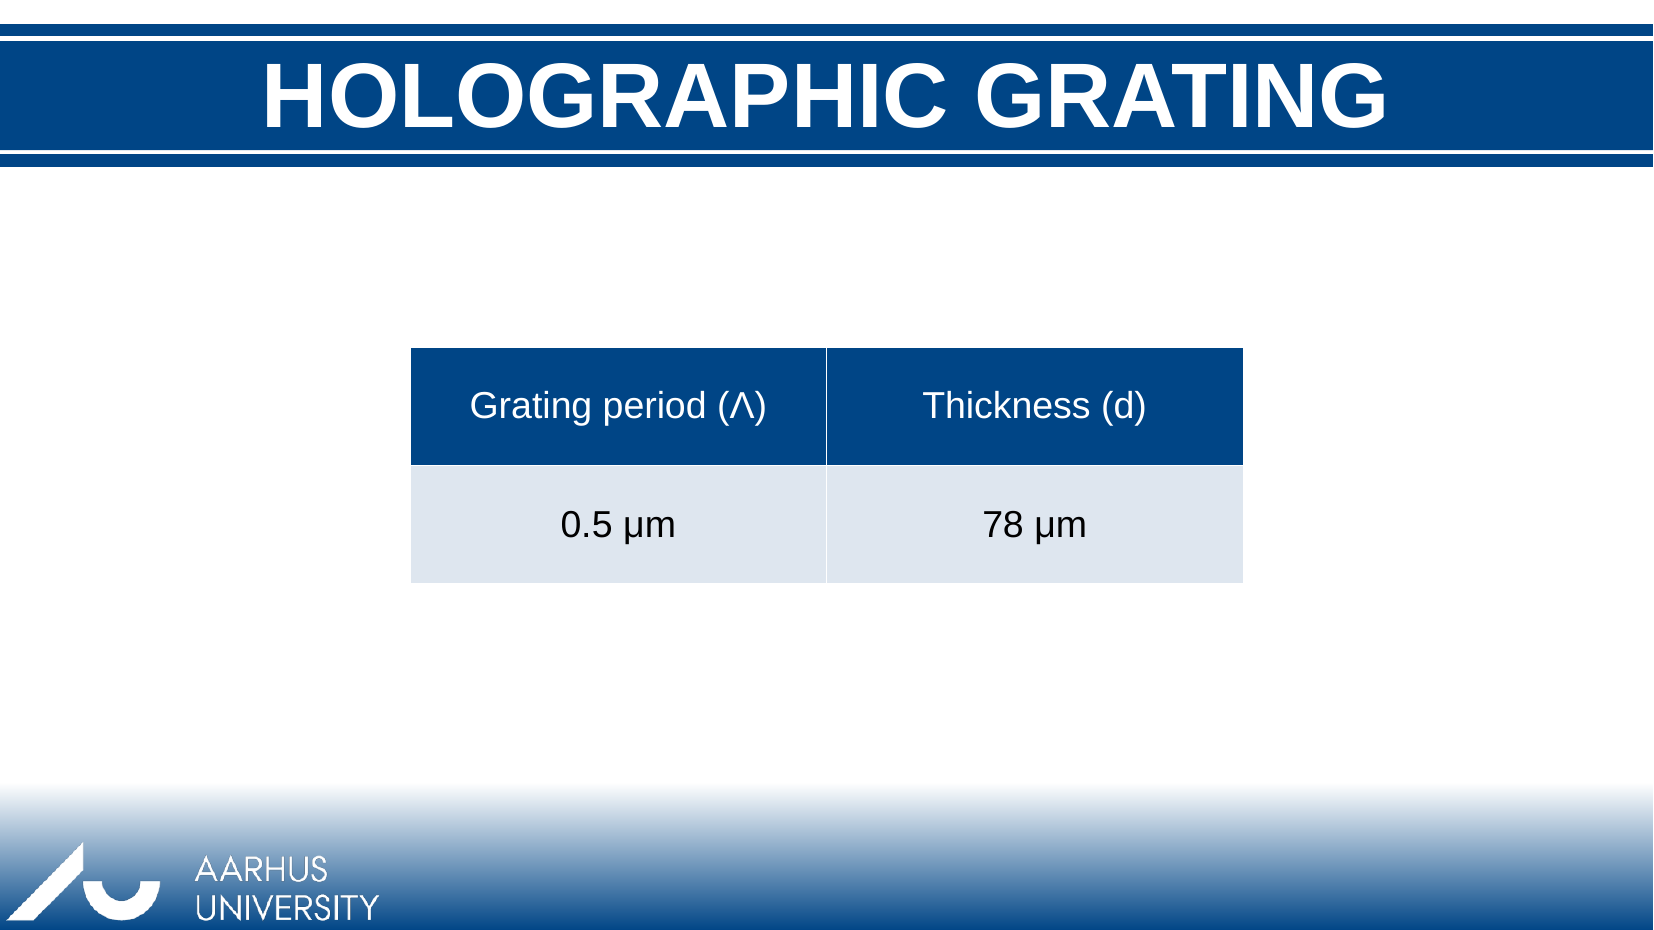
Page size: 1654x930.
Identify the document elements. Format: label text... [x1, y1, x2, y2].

picture [5, 841, 414, 928]
table_cell 78 μm [827, 466, 1243, 583]
table_header Thickness (d) [827, 348, 1243, 465]
title HOLOGRAPHIC GRATING [0, 41, 1653, 151]
table_header Grating period (Λ) [411, 348, 826, 465]
table_cell 0.5 μm [411, 466, 826, 583]
